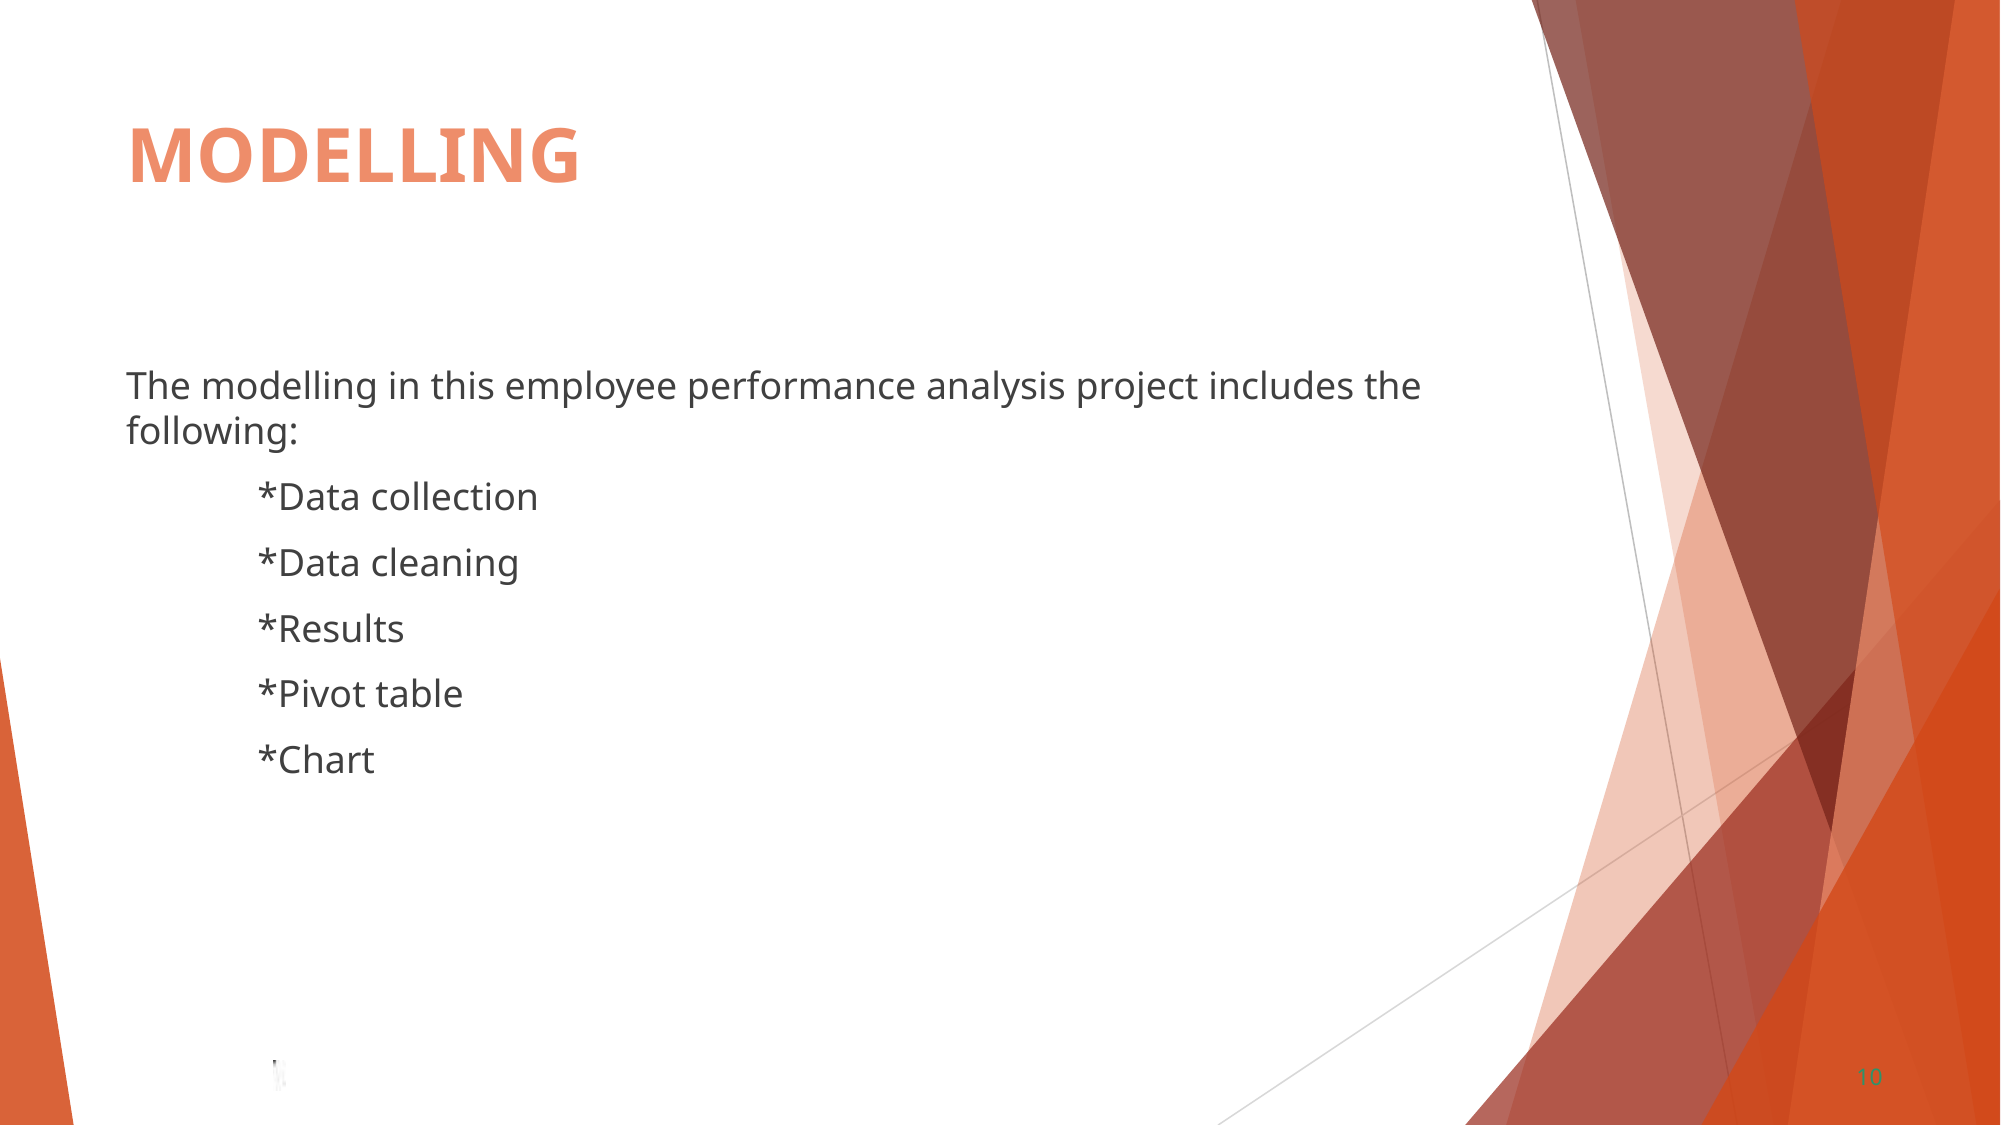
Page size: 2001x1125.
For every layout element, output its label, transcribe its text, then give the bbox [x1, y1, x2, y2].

title MODELLING [111, 99, 1522, 317]
picture [273, 1060, 286, 1091]
list The modelling in this employee performance analysis project includes the following: *Data collection *Data cleaning *Results *Pivot table *Chart [111, 354, 1522, 992]
text_box 10 [1850, 1062, 1887, 1094]
